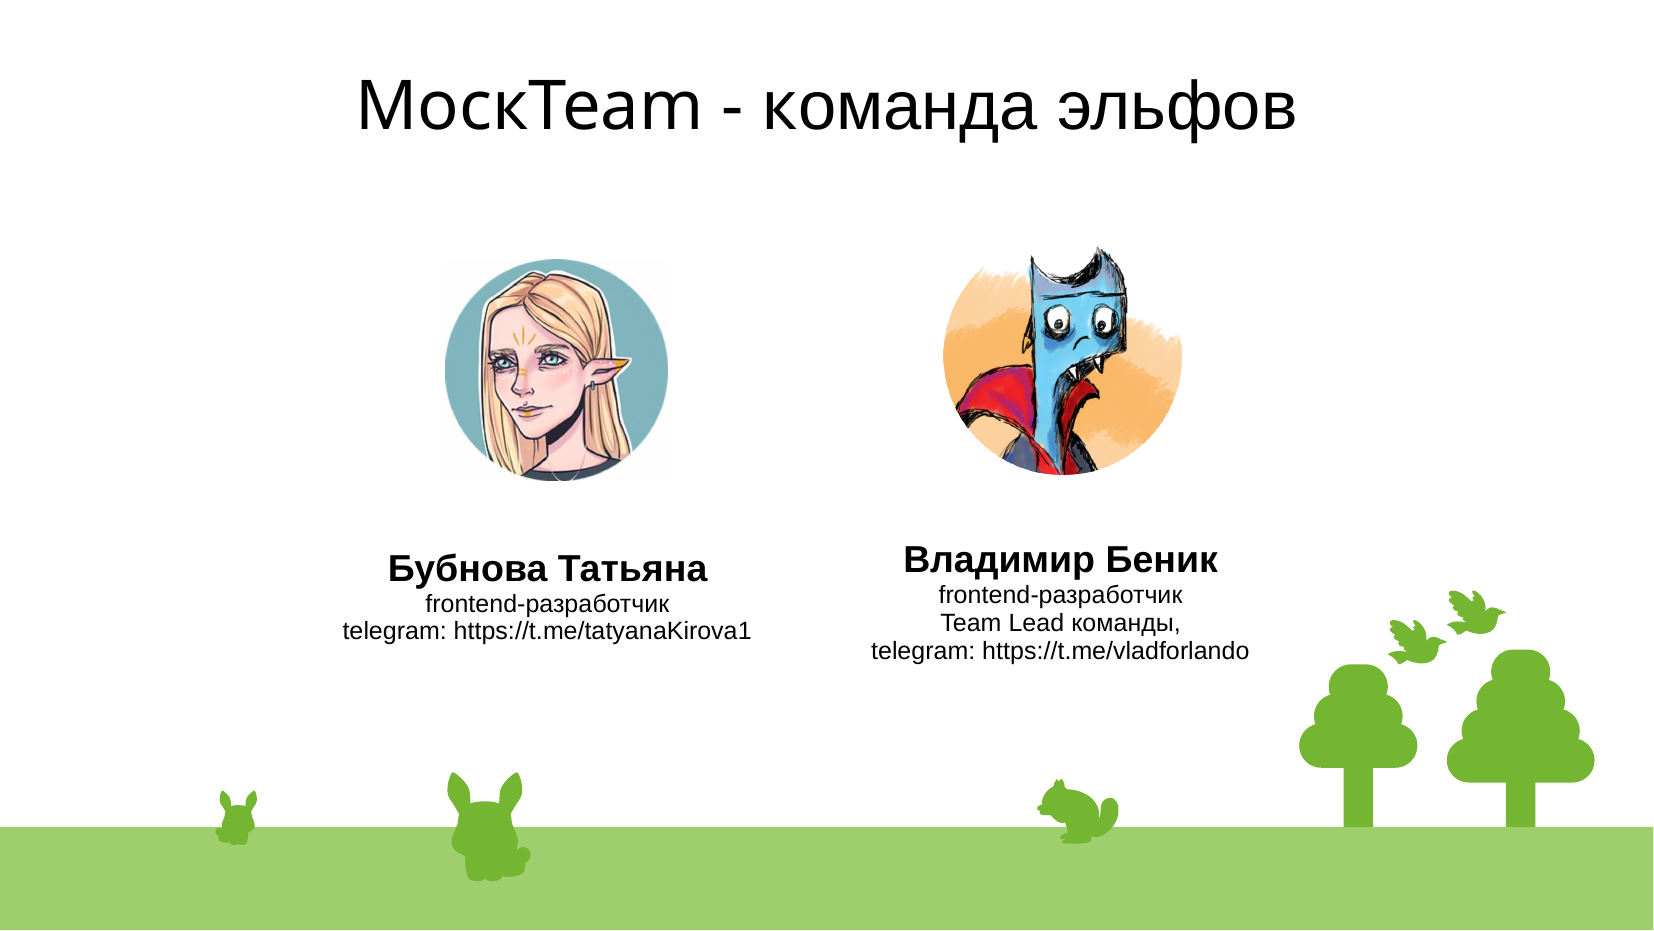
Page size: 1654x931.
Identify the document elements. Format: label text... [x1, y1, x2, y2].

title МоскTeam - команда эльфов [88, 29, 1565, 178]
picture [943, 236, 1182, 475]
text_box Владимир Беник frontend-разработчик Team Lead команды, telegram: https://t.me/vladforlando [856, 531, 1266, 673]
text_box Бубнова Татьяна frontend-разработчик telegram: https://t.me/tatyanaKirova1 [327, 539, 768, 709]
picture [445, 259, 668, 481]
